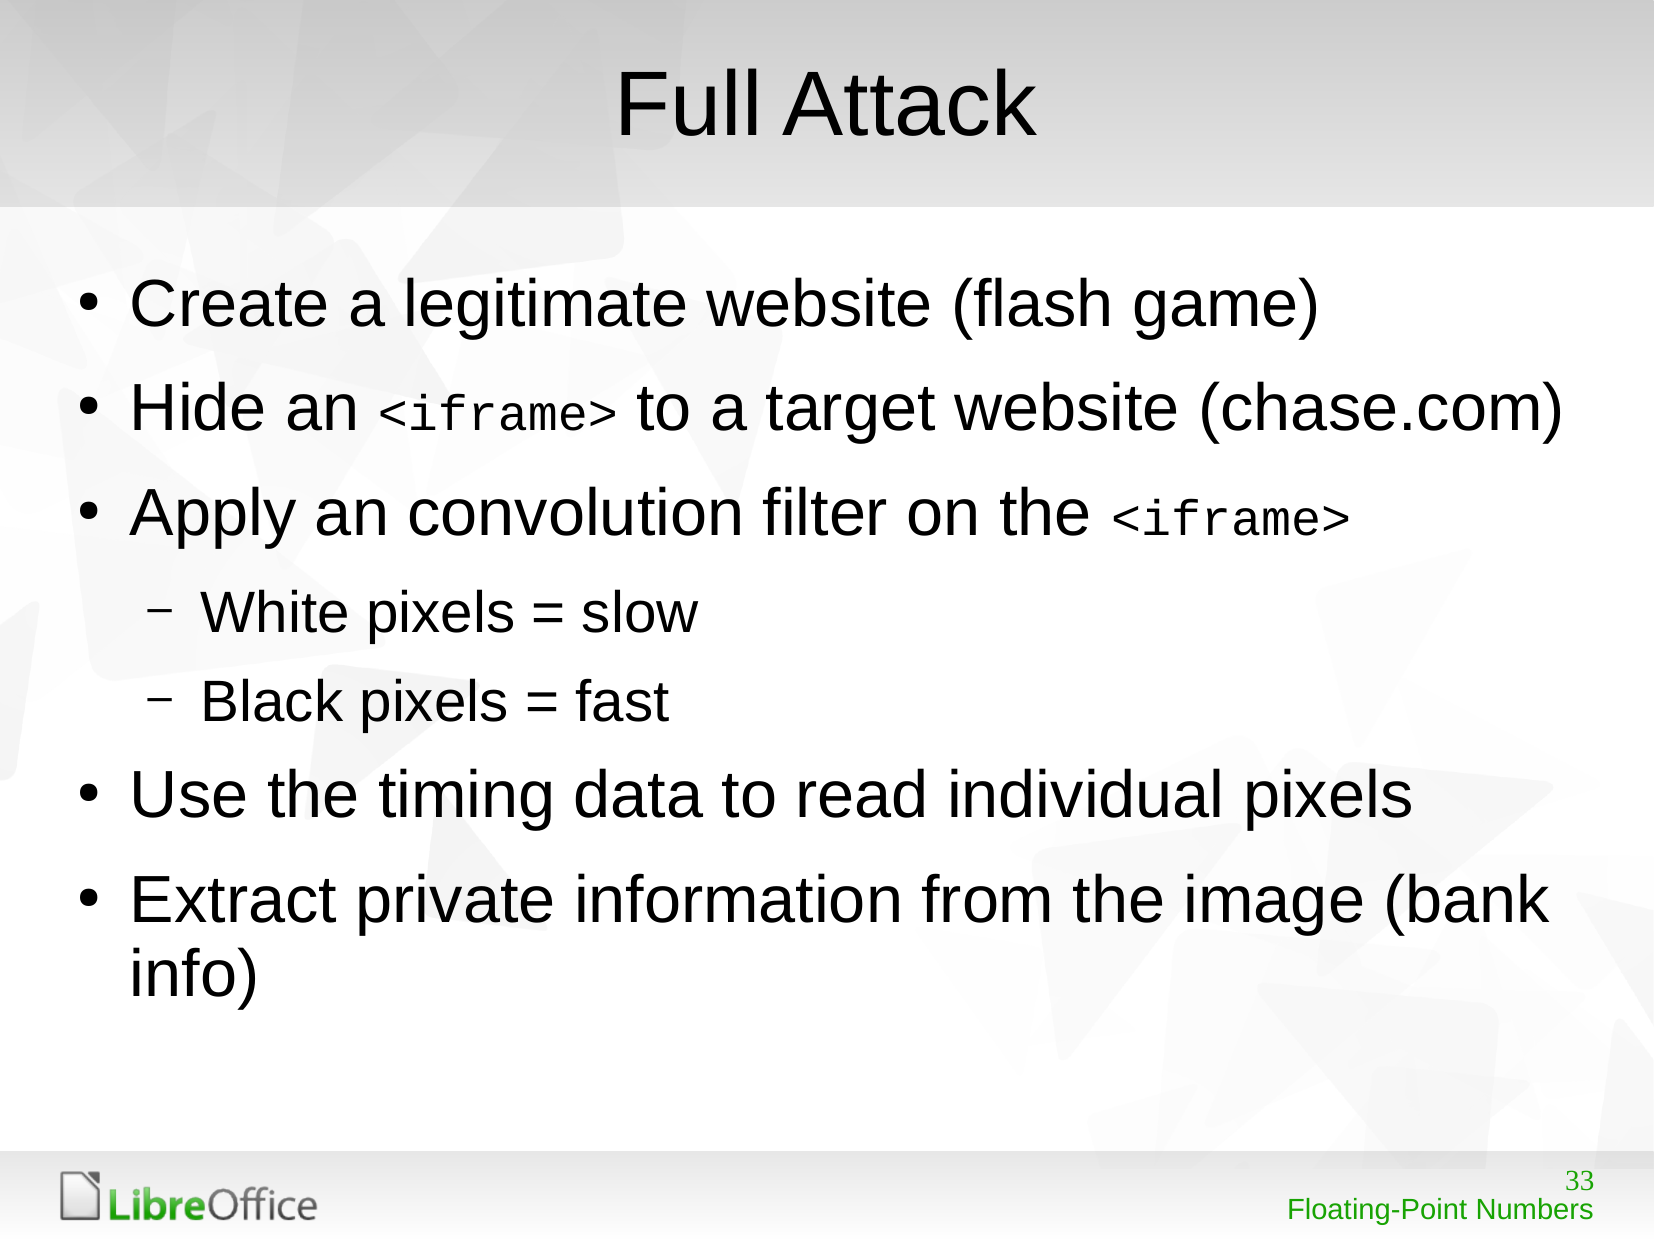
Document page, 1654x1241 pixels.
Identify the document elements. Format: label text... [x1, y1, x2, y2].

picture [0, 0, 783, 931]
list Create a legitimate website (flash game) Hide an <iframe> to a target website (chase.com) Apply an convolution filter on the <iframe> White pixels = slow Black pixels = fast Use the timing data to read individual pixels Extract private information from the image (bank info) [59, 265, 1595, 1063]
picture [41, 1152, 337, 1240]
title Full Attack [59, 29, 1595, 178]
picture [915, 548, 1654, 1169]
